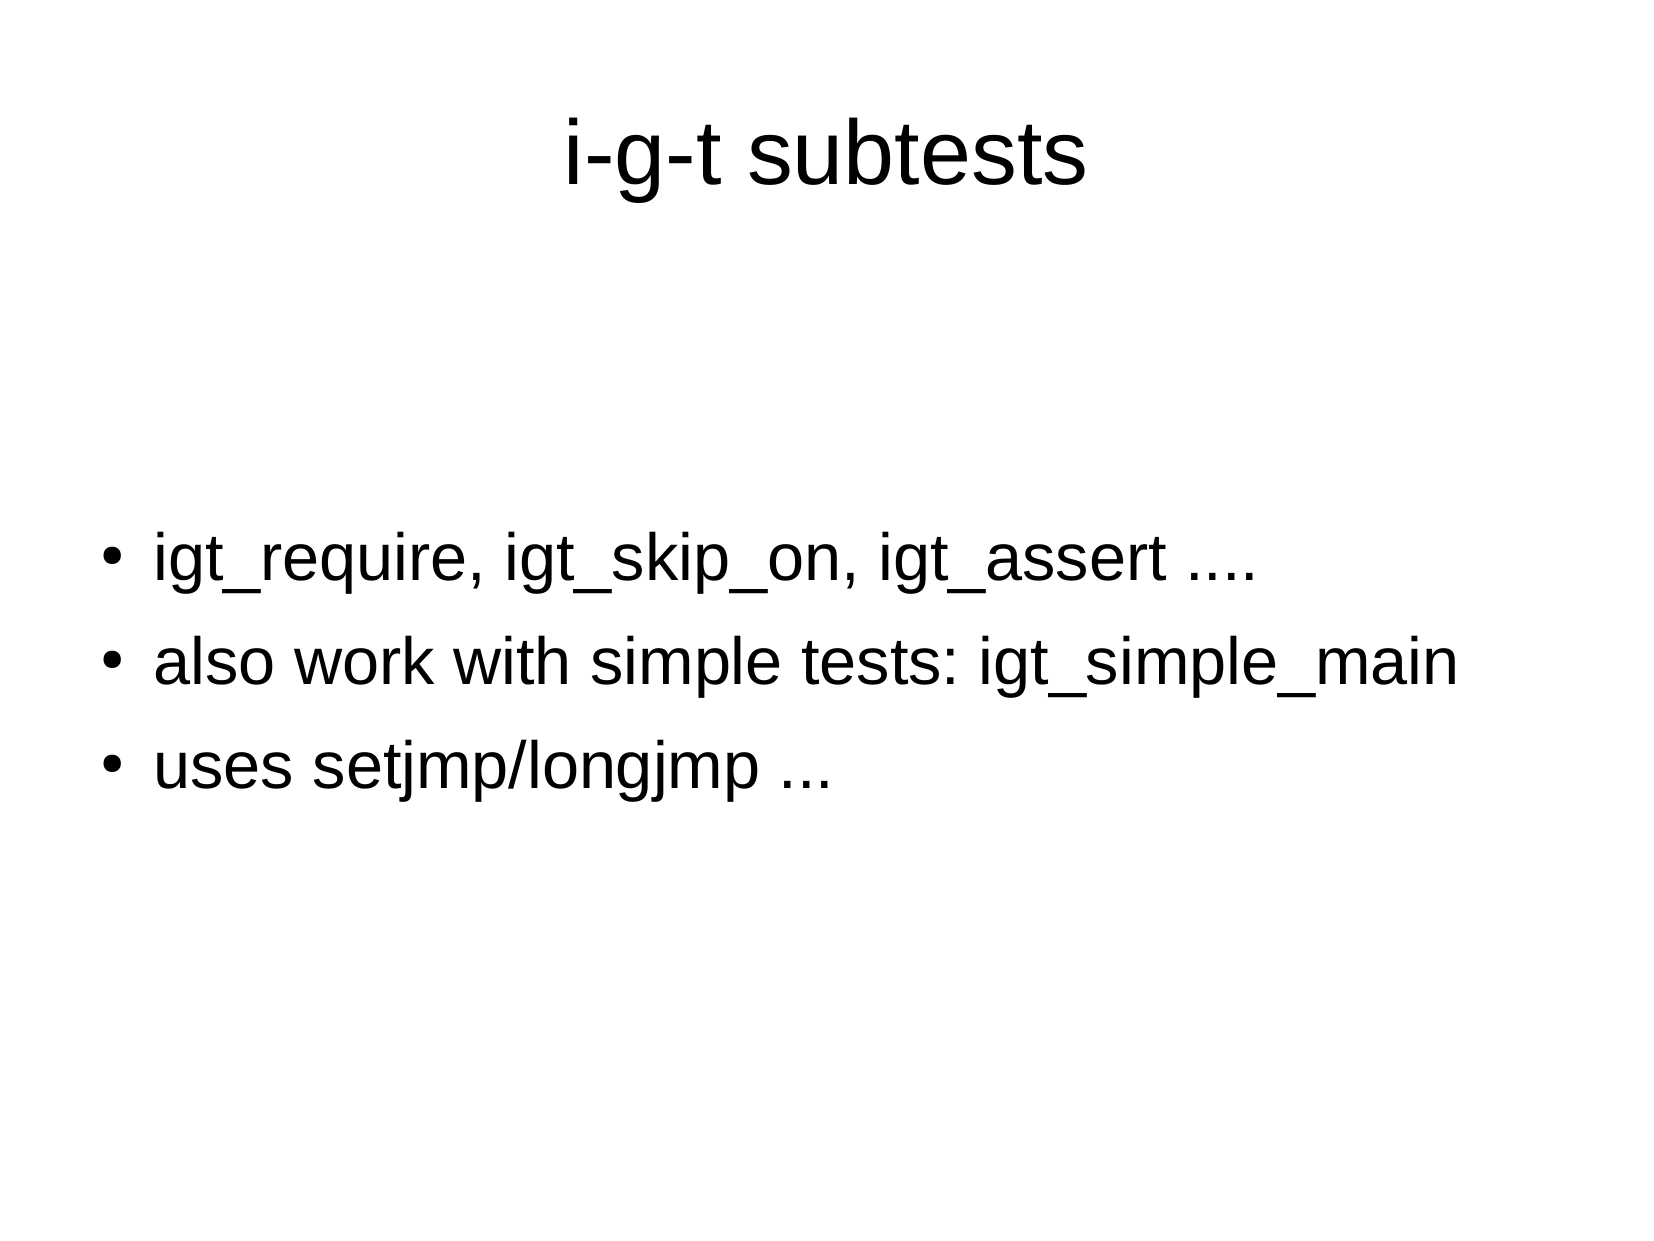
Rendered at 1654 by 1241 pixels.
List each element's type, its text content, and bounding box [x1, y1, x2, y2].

title i-g-t subtests [82, 49, 1571, 257]
list igt_require, igt_skip_on, igt_assert .... also work with simple tests: igt_simple_main uses setjmp/longjmp ... [82, 519, 1571, 1109]
